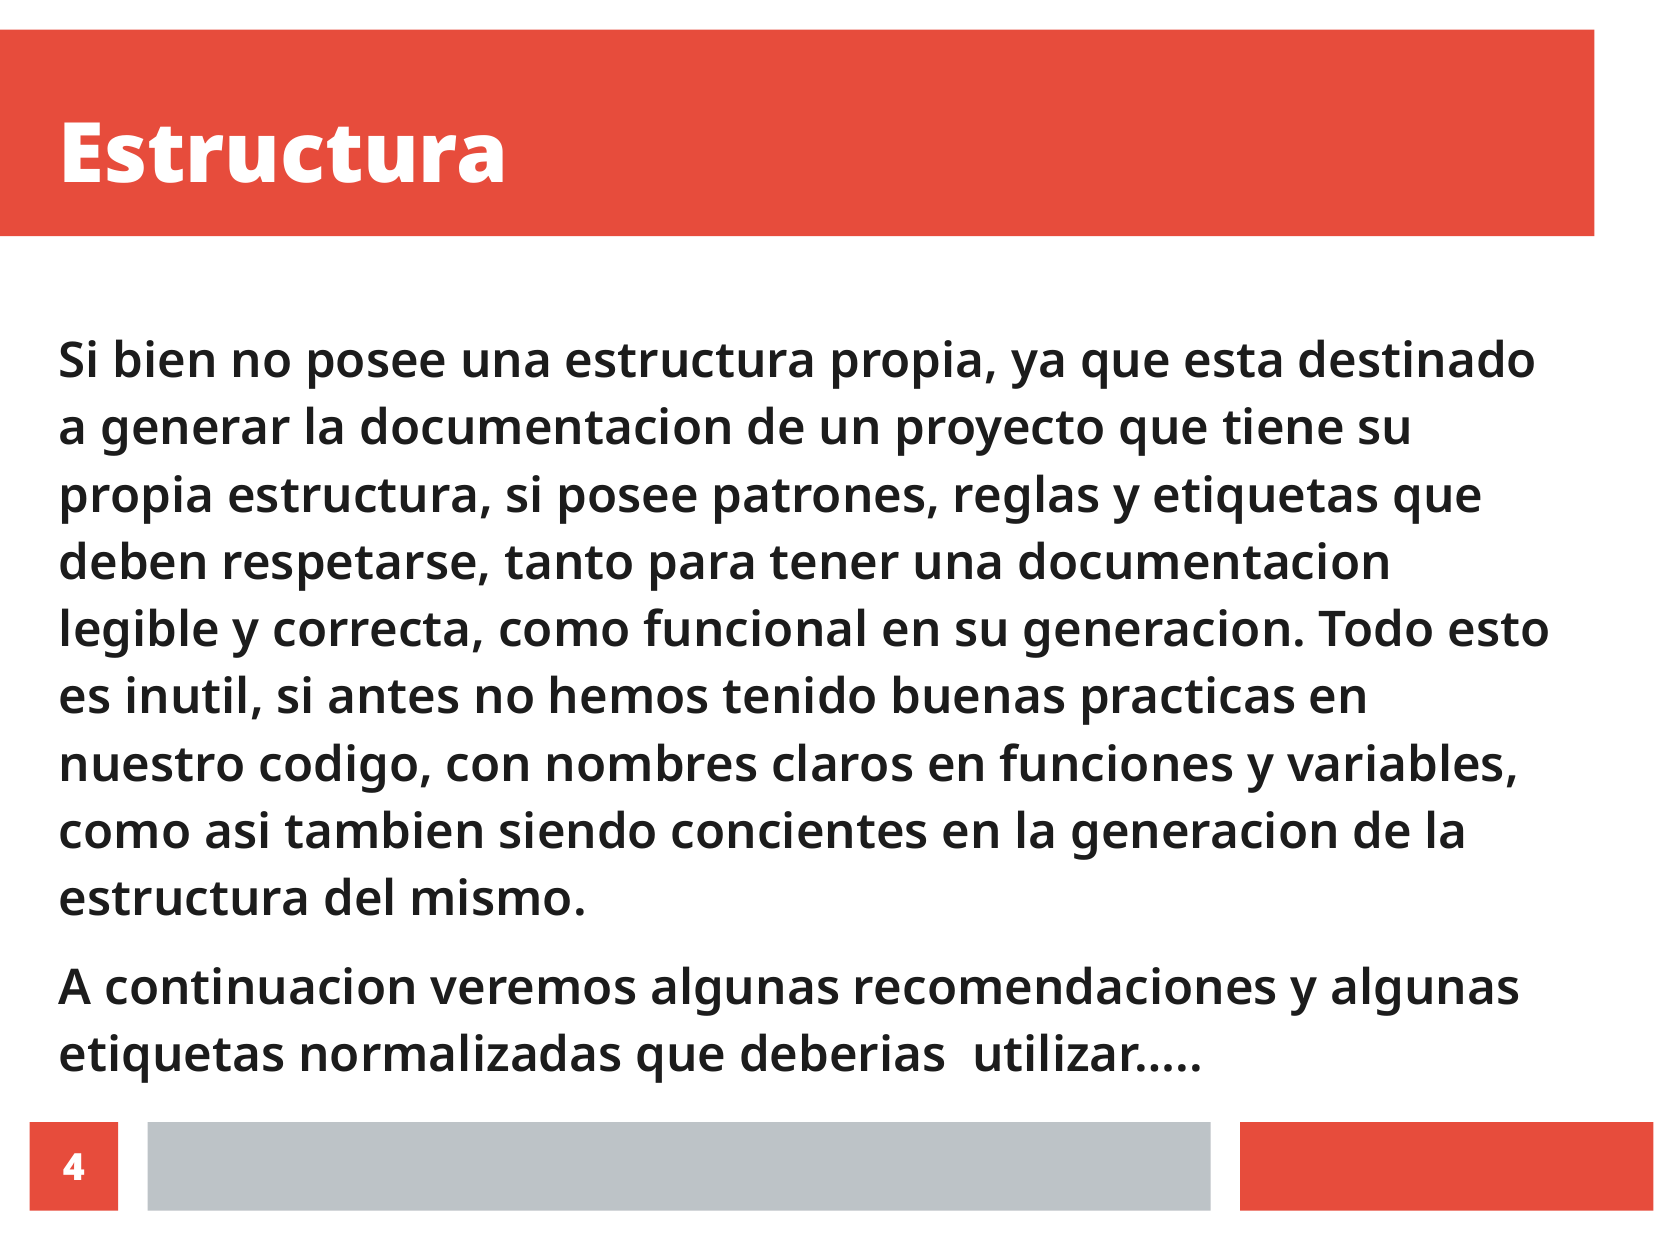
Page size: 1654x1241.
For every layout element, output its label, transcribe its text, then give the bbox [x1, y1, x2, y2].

title Estructura [59, 59, 1595, 207]
list Si bien no posee una estructura propia, ya que esta destinado a generar la documentacion de un proyecto que tiene su propia estructura, si posee patrones, reglas y etiquetas que deben respetarse, tanto para tener una documentacion legible y correcta, como funcional en su generacion. Todo esto es inutil, si antes no hemos tenido buenas practicas en nuestro codigo, con nombres claros en funciones y variables, como asi tambien siendo concientes en la generacion de la estructura del mismo. A continuacion veremos algunas recomendaciones y algunas etiquetas normalizadas que deberias utilizar….. [59, 324, 1565, 1093]
